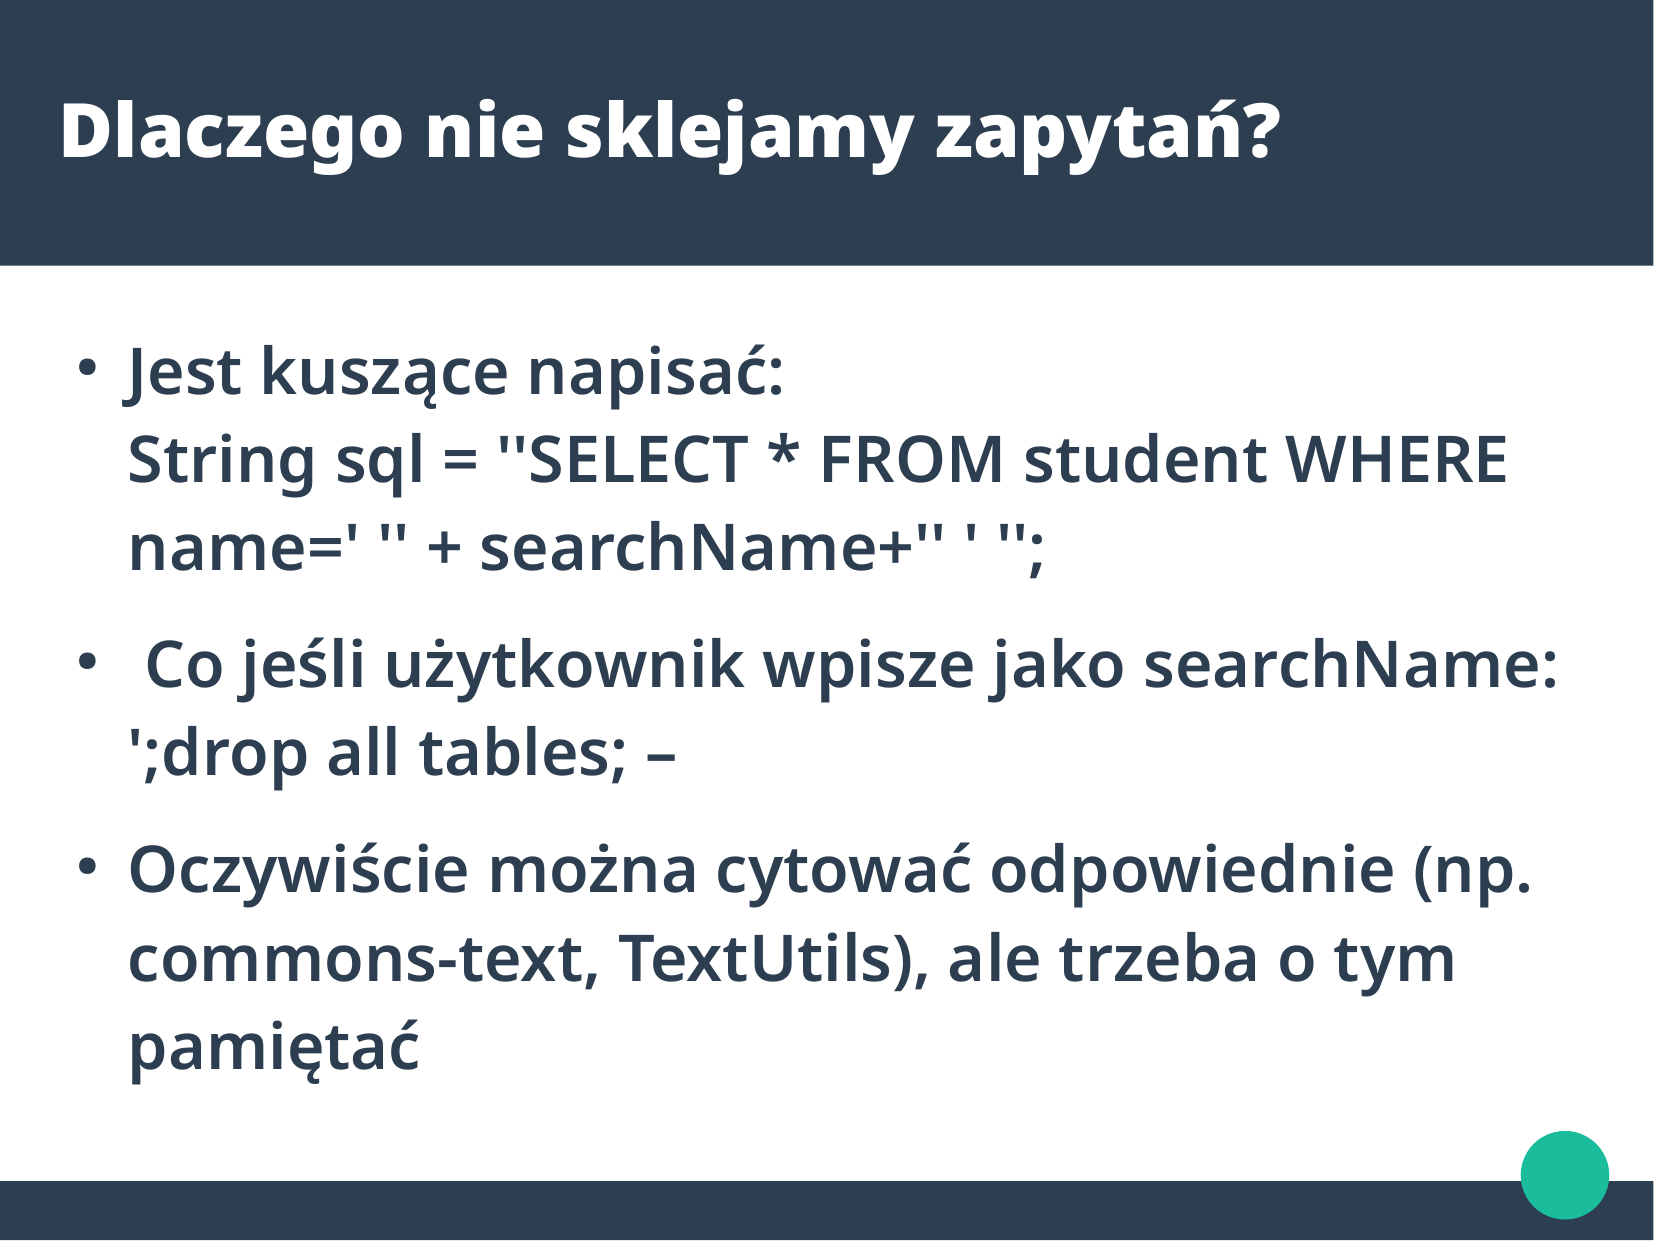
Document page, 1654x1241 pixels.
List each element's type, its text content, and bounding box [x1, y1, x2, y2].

list Jest kuszące napisać: String sql = ''SELECT * FROM student WHERE name=' '' + searchName+'' ' ''; Co jeśli użytkownik wpisze jako searchName: ';drop all tables; – Oczywiście można cytować odpowiednie (np. commons-text, TextUtils), ale trzeba o tym pamiętać [59, 324, 1595, 1152]
title Dlaczego nie sklejamy zapytań? [59, 49, 1595, 207]
